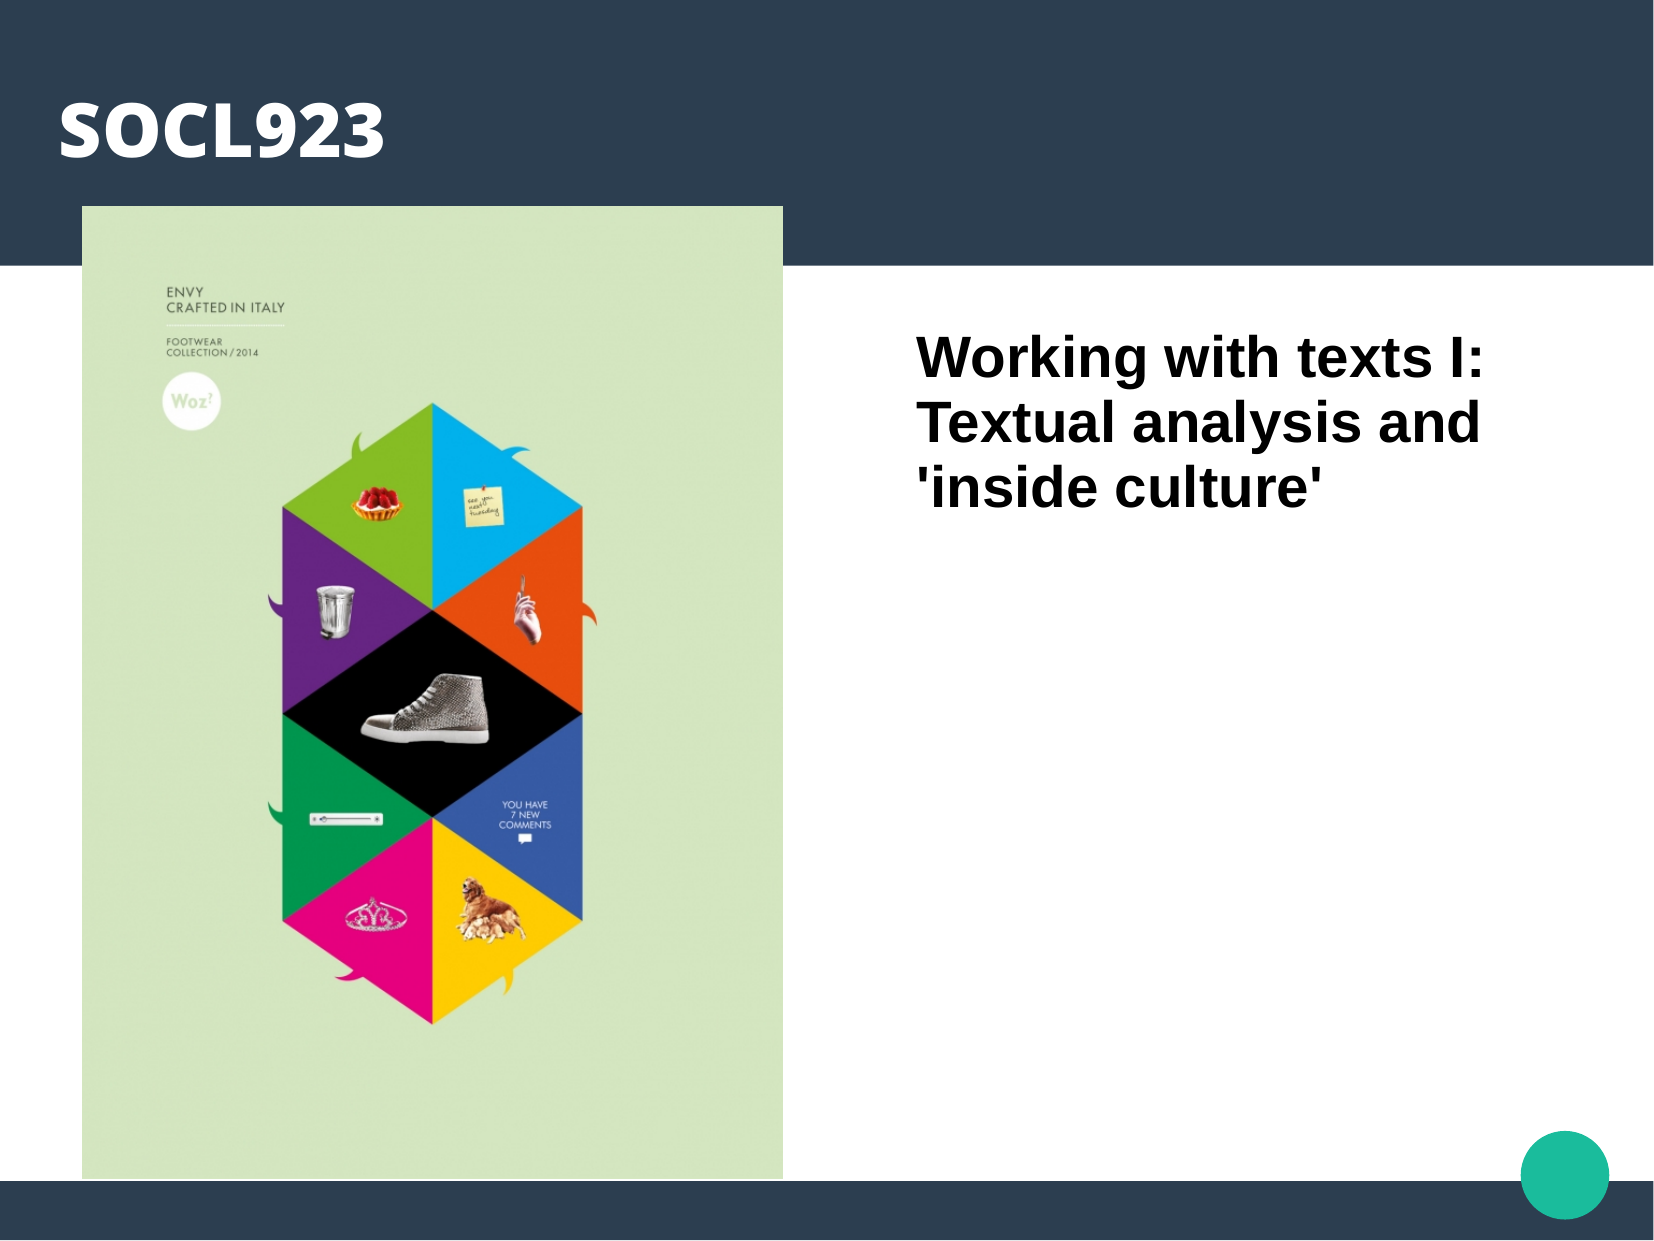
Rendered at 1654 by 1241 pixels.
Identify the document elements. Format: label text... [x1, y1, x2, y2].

picture [82, 206, 783, 1179]
list Working with texts I: Textual analysis and 'inside culture' [845, 324, 1596, 1152]
title SOCL923 [59, 49, 1595, 207]
